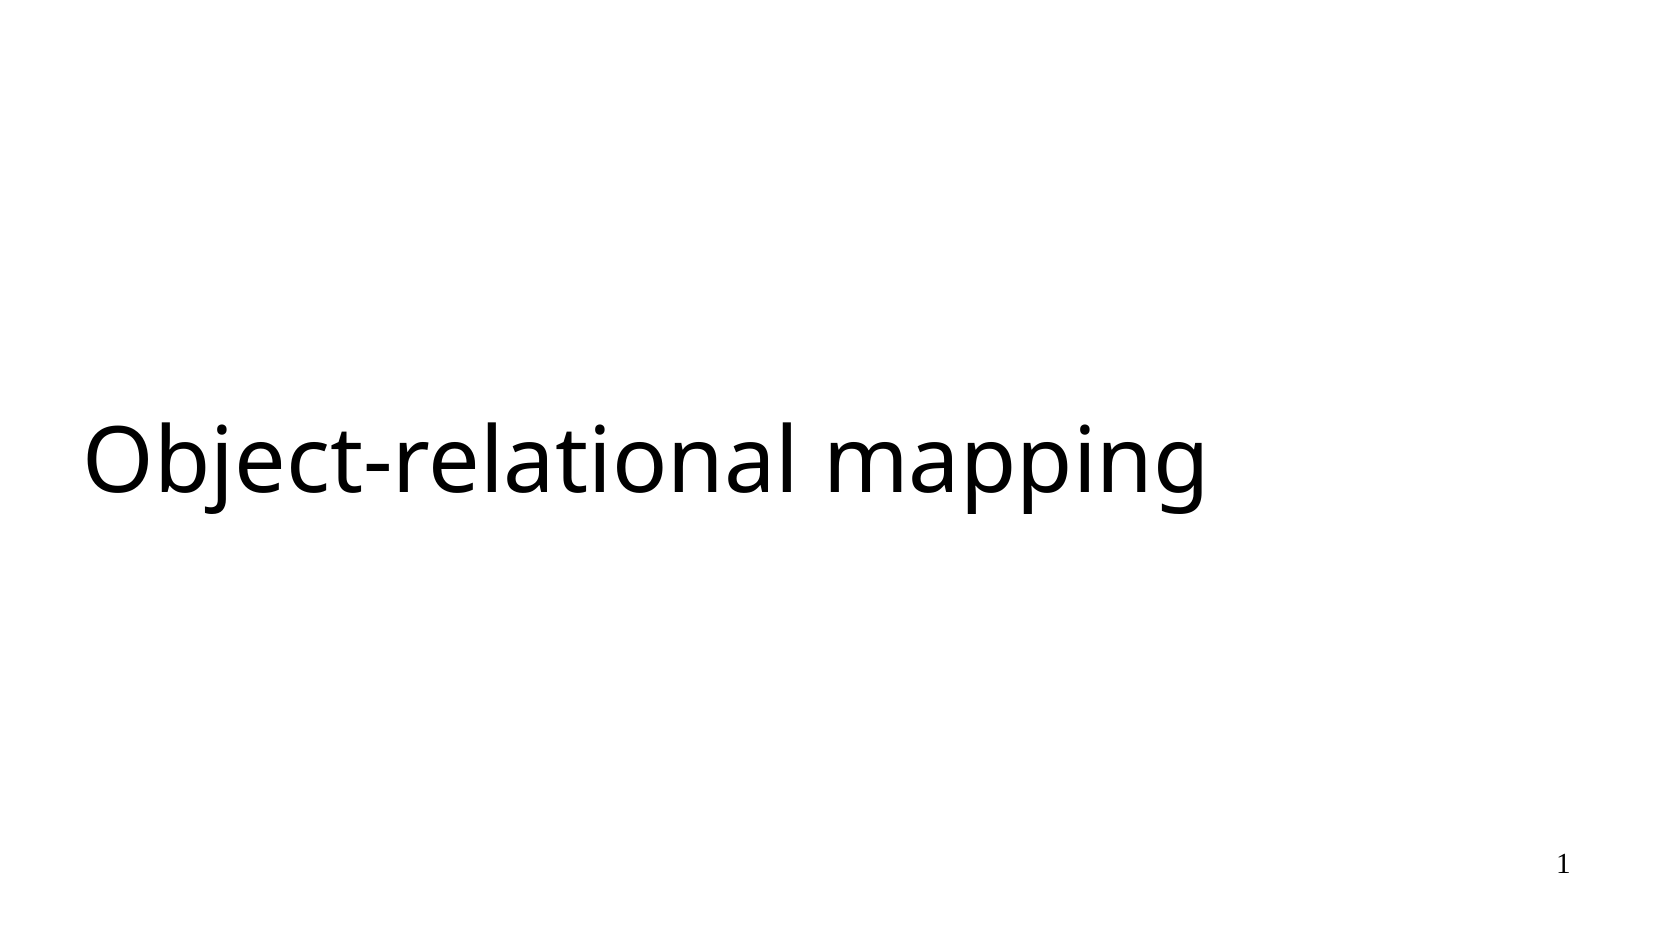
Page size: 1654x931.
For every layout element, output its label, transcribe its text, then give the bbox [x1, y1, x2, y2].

title Object-relational mapping [82, 379, 1571, 535]
